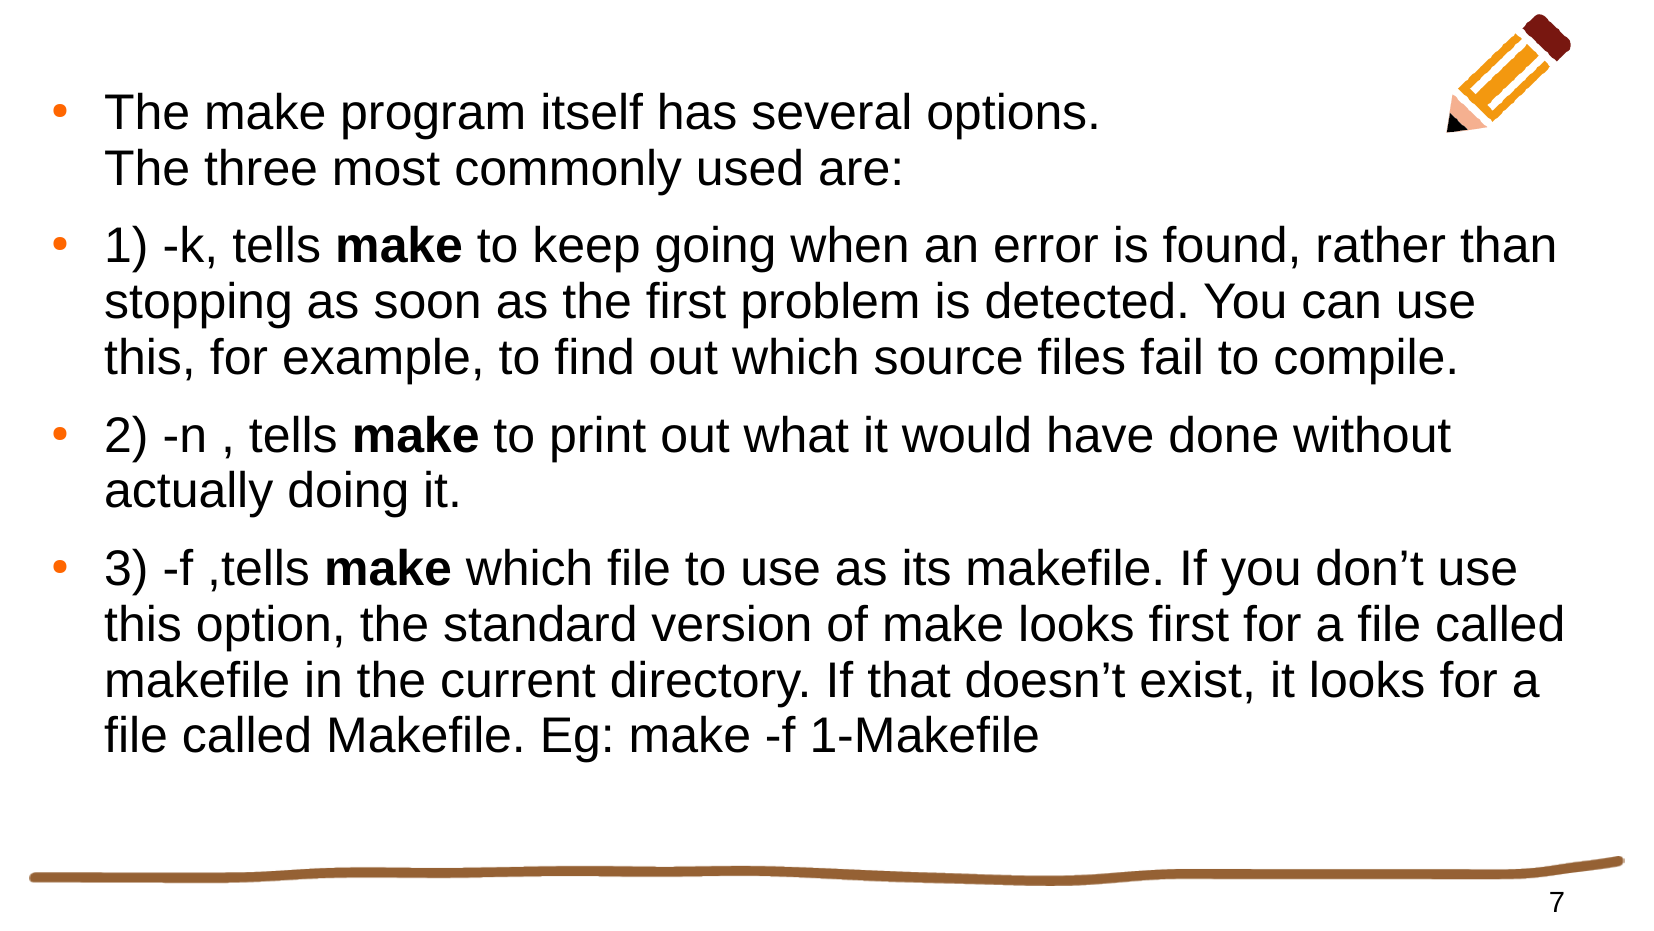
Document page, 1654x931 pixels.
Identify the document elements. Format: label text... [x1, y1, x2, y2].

list The make program itself has several options. The three most commonly used are: 1) -k, tells make to keep going when an error is found, rather than stopping as soon as the first problem is detected. You can use this, for example, to find out which source files fail to compile. 2) -n , tells make to print out what it would have done without actually doing it. 3) -f ,tells make which file to use as its makefile. If you don’t use this option, the standard version of make looks first for a file called makefile in the current directory. If that doesn’t exist, it looks for a file called Makefile. Eg: make -f 1-Makefile [33, 84, 1571, 791]
picture [29, 856, 1625, 886]
picture [1446, 14, 1571, 84]
